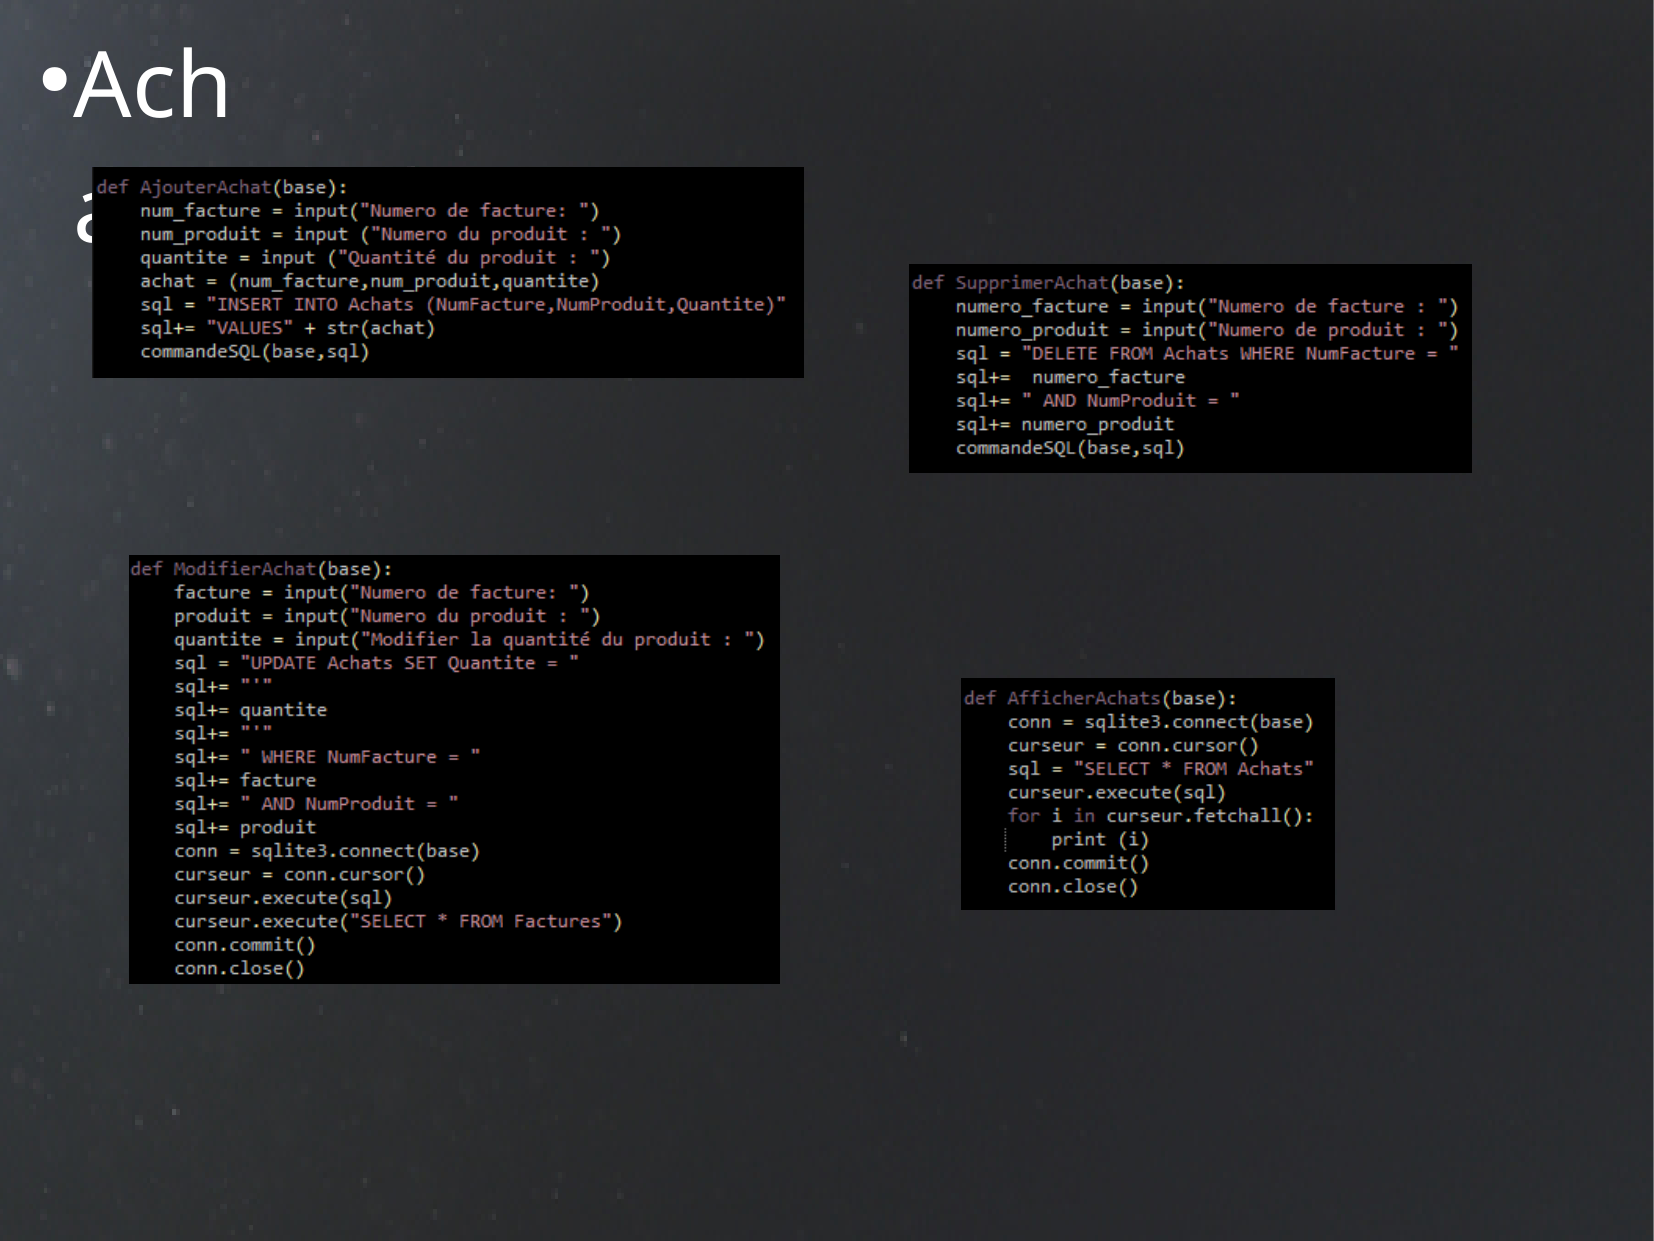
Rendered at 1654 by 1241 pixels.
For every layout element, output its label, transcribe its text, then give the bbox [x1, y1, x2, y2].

text_box Achat [23, 11, 272, 137]
picture [0, 0, 1654, 1241]
